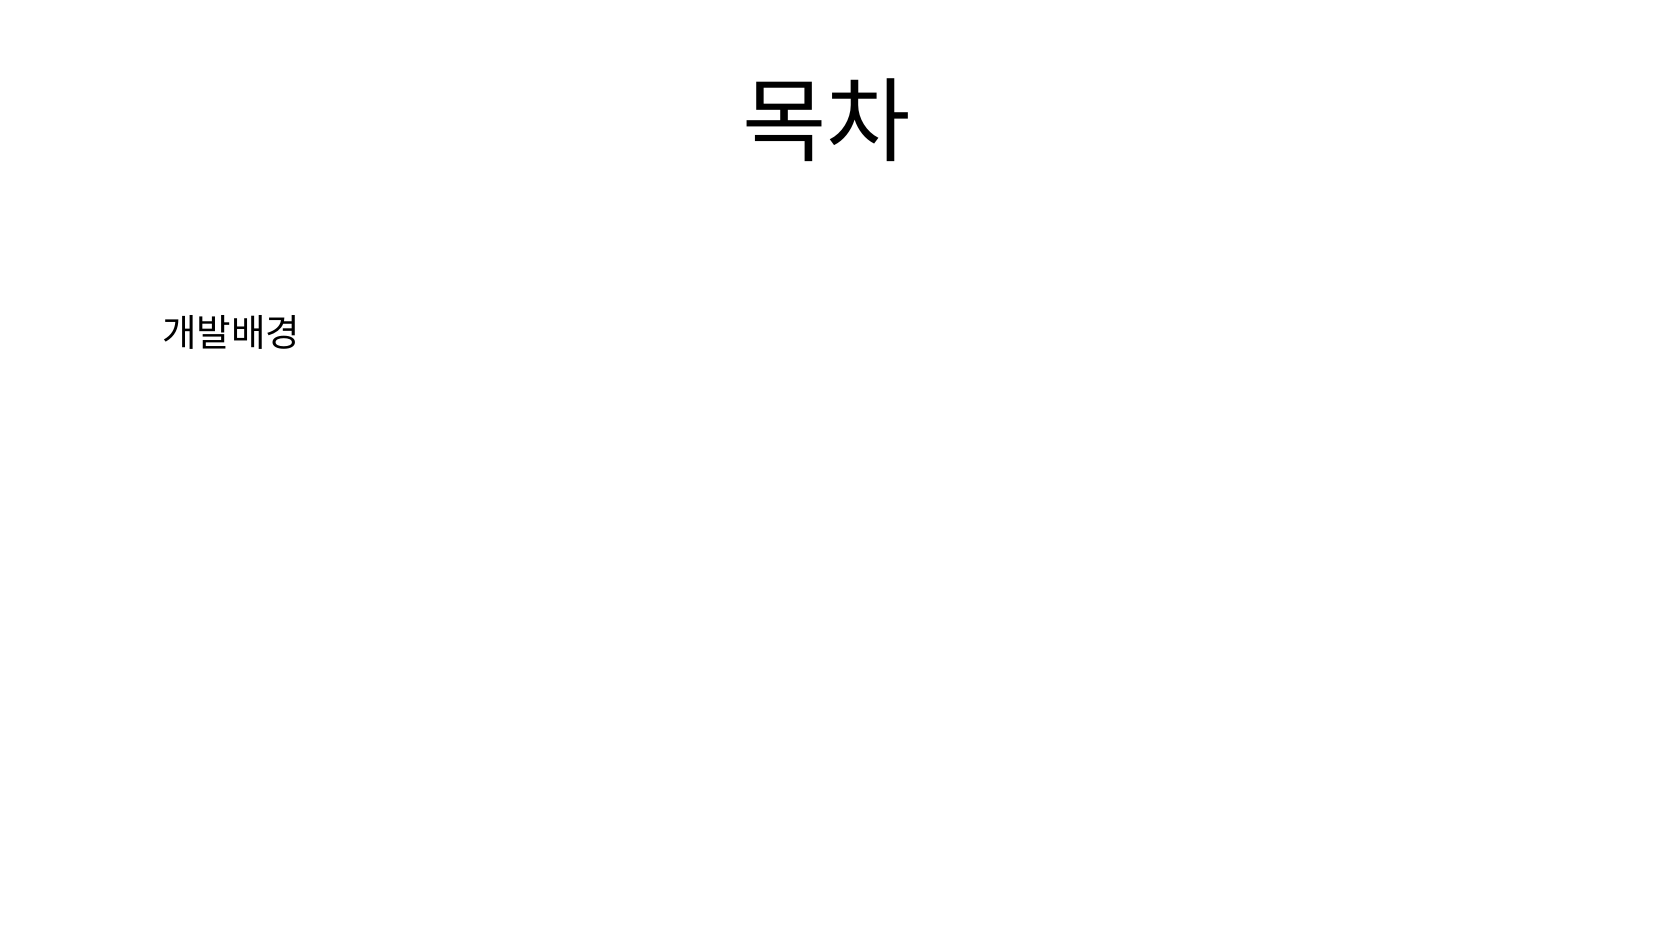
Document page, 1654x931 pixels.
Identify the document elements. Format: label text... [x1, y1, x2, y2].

title 목차 [82, 37, 1571, 193]
text_box 개발배경 [147, 295, 316, 582]
